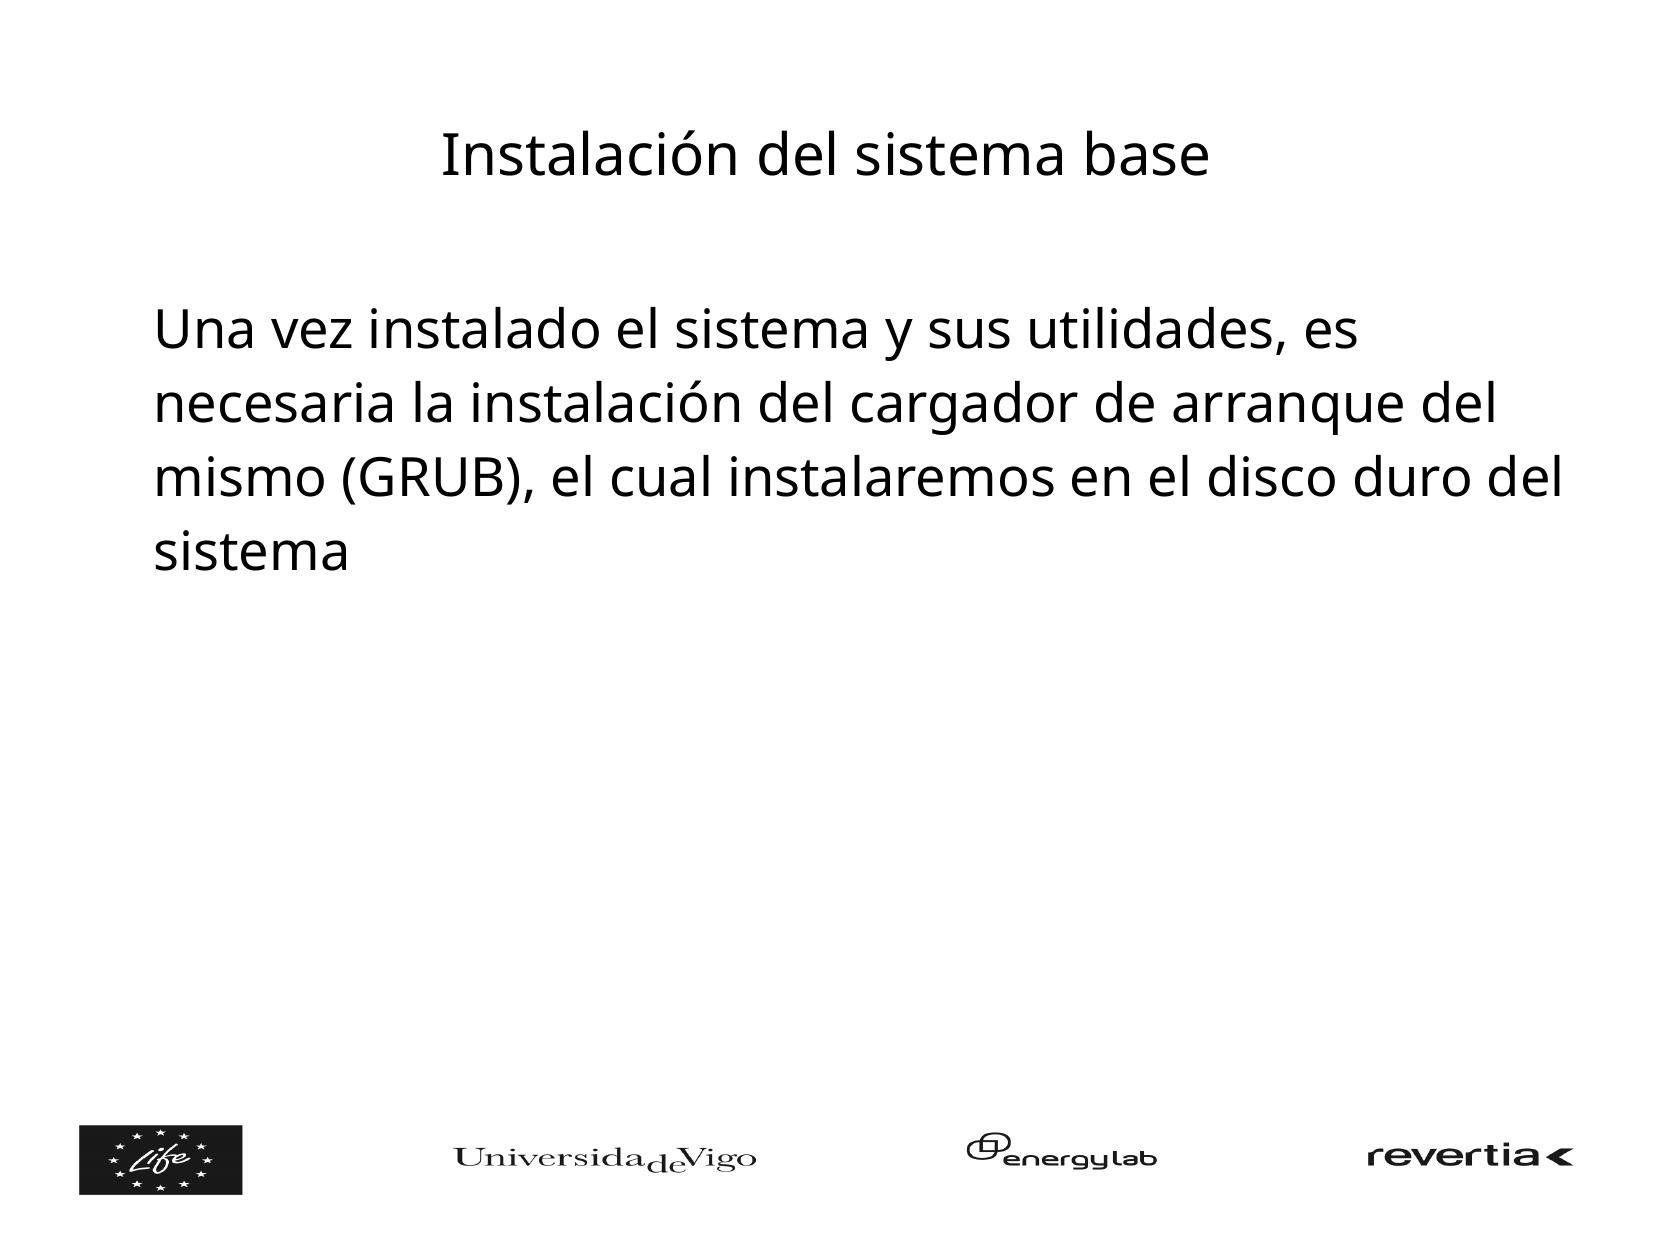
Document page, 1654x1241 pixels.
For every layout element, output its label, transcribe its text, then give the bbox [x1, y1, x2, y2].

picture [0, 1009, 1654, 1241]
title Instalación del sistema base [82, 49, 1571, 257]
list Una vez instalado el sistema y sus utilidades, es necesaria la instalación del cargador de arranque del mismo (GRUB), el cual instalaremos en el disco duro del sistema [82, 290, 1571, 1010]
